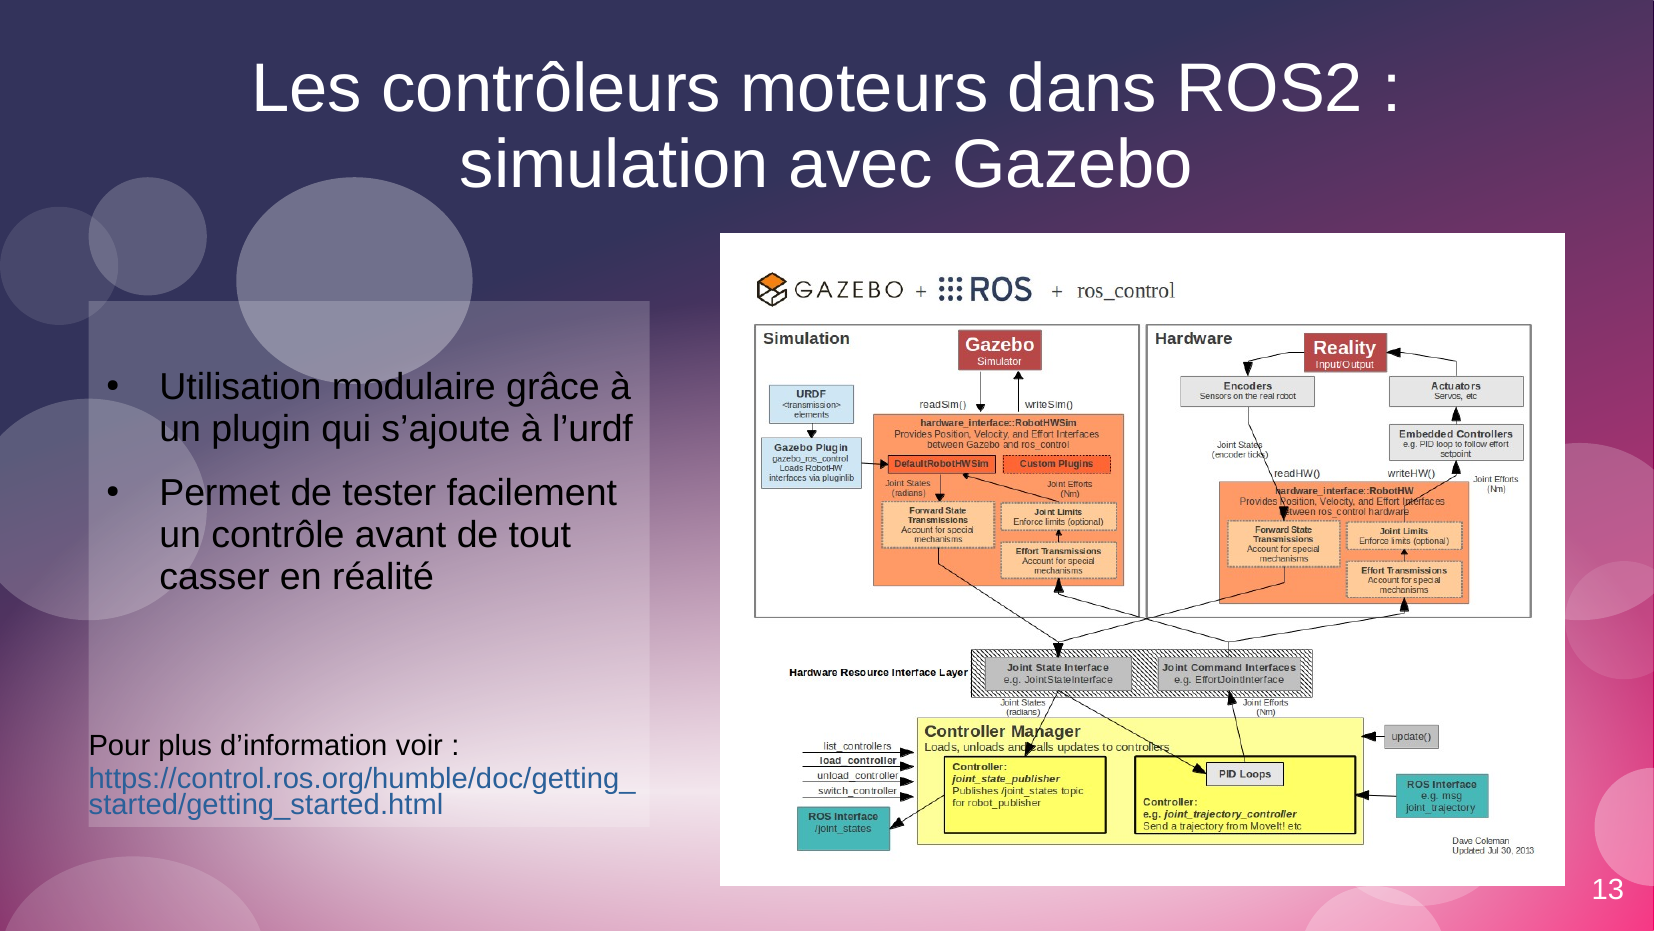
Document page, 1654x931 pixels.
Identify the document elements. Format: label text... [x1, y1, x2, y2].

list Utilisation modulaire grâce à un plugin qui s’ajoute à l’urdf Permet de tester facilement un contrôle avant de tout casser en réalité Pour plus d’information voir : https://control.ros.org/humble/doc/getting_started/getting_started.html [88, 301, 650, 827]
title Les contrôleurs moteurs dans ROS2 : simulation avec Gazebo [88, 44, 1565, 207]
picture [720, 233, 1565, 886]
